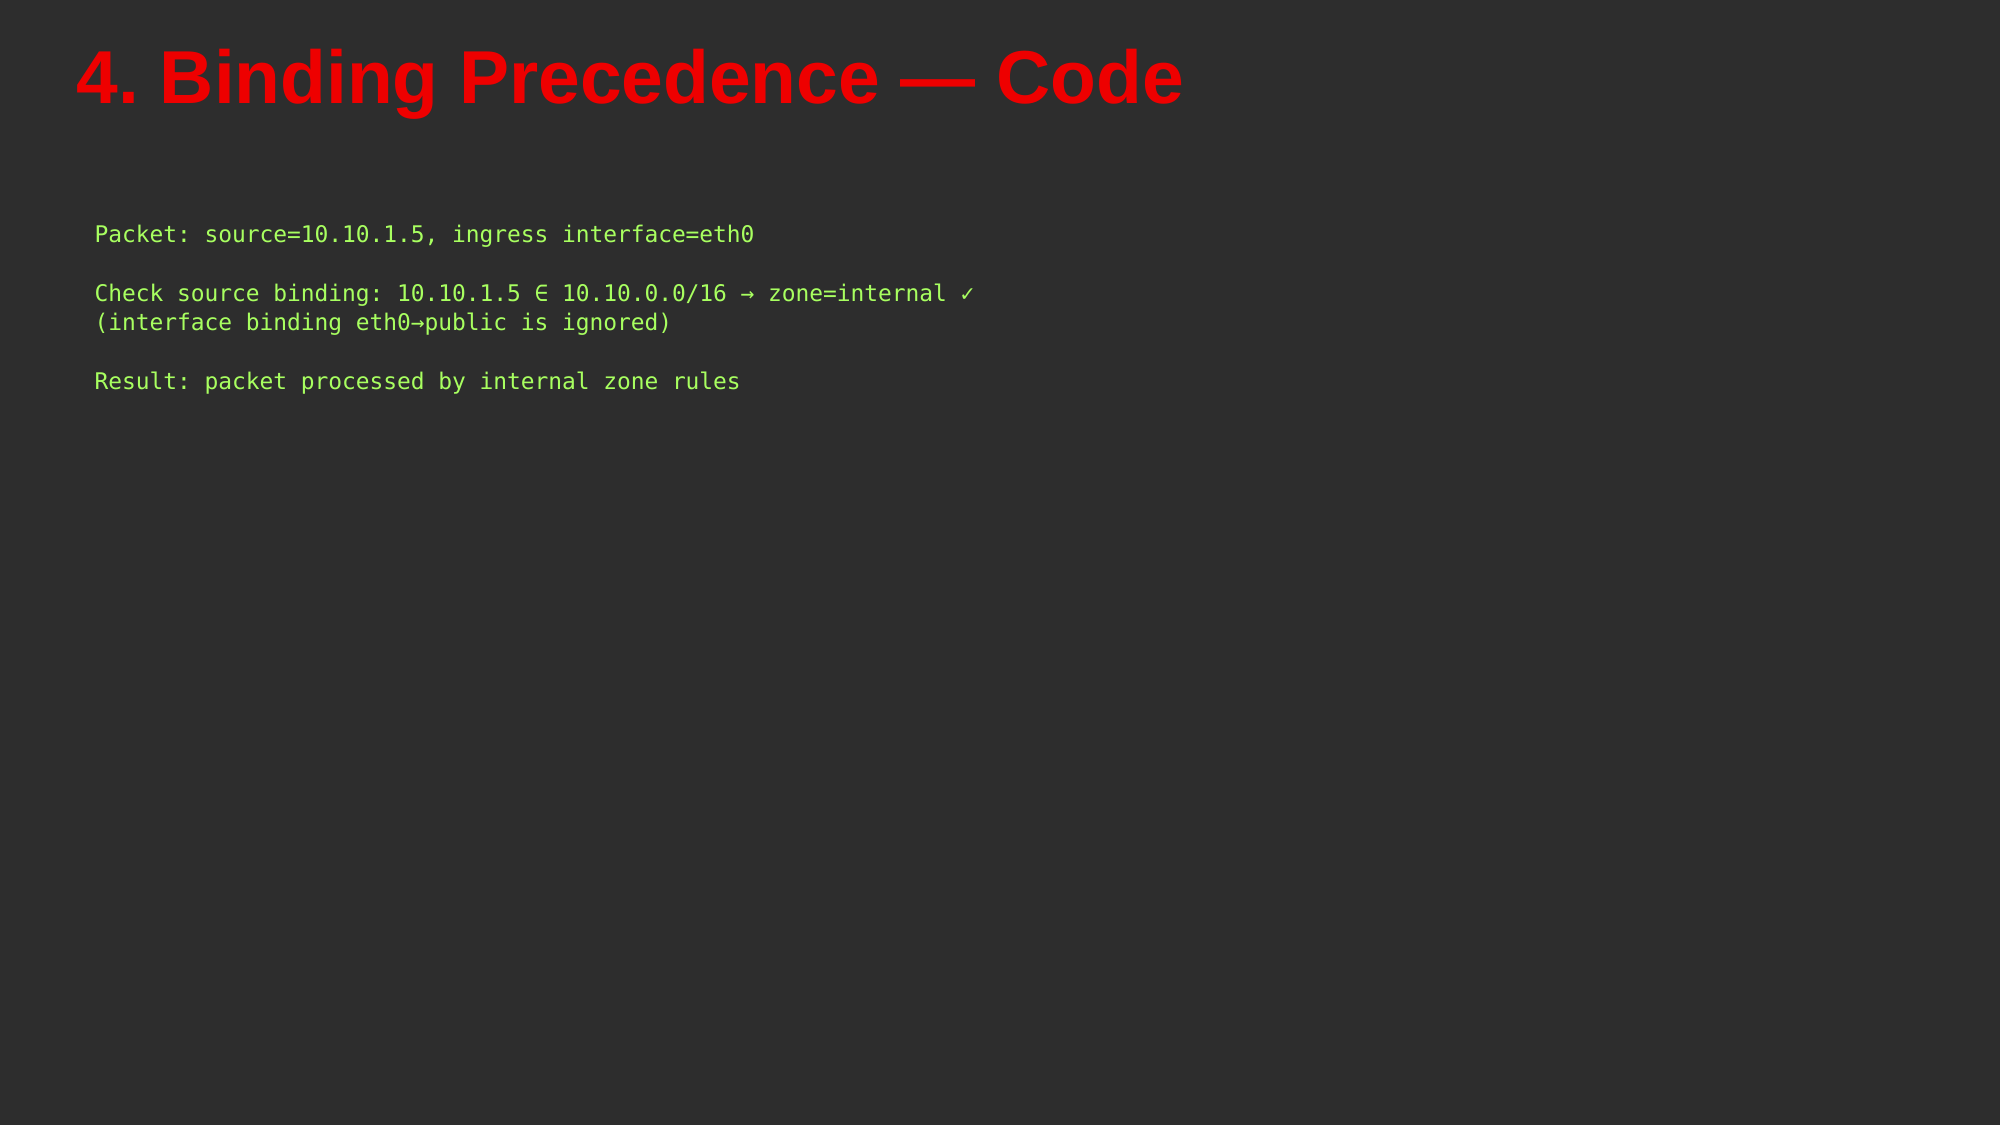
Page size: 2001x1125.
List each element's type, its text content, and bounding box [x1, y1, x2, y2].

text_box Packet: source=10.10.1.5, ingress interface=eth0 Check source binding: 10.10.1.5 ∈ 10.10.0.0/16 → zone=internal ✓ (interface binding eth0→public is ignored) Result: packet processed by internal zone rules [59, 194, 1942, 1093]
text_box 4. Binding Precedence — Code [59, 23, 1942, 178]
